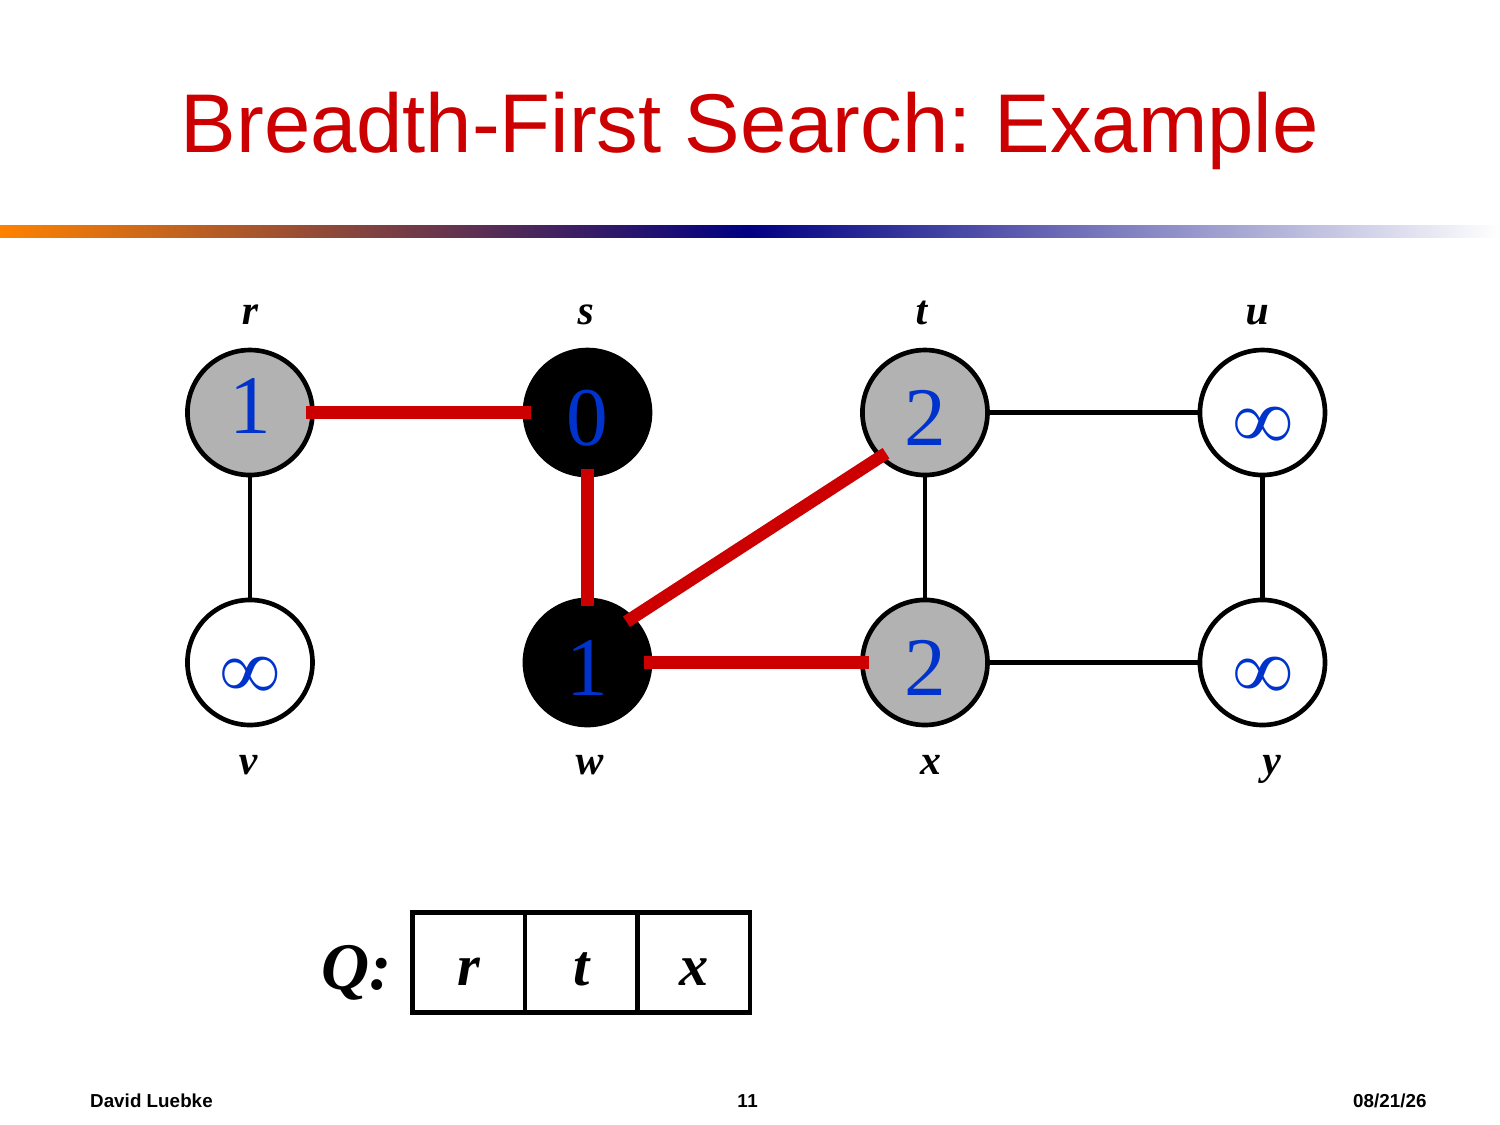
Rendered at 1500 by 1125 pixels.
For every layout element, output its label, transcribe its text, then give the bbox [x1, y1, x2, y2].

text_box v [224, 725, 273, 791]
text_box w [560, 725, 619, 791]
text_box t [900, 275, 942, 341]
text_box 1 [187, 350, 313, 475]
text_box Q: [299, 912, 413, 1013]
text_box  [1200, 600, 1326, 725]
text_box r [413, 912, 524, 1013]
text_box  [1200, 350, 1326, 475]
text_box u [1230, 275, 1284, 341]
text_box David Luebke <number> 03/10/19 [75, 1074, 1426, 1125]
text_box s [562, 275, 609, 341]
text_box 2 [862, 600, 988, 725]
text_box r [227, 275, 273, 341]
text_box y [1247, 725, 1296, 791]
text_box x [637, 912, 750, 1013]
text_box 1 [524, 600, 650, 725]
title Breadth-First Search: Example [75, 37, 1426, 201]
text_box 0 [525, 350, 651, 475]
text_box  [187, 600, 313, 725]
text_box 2 [862, 350, 988, 475]
text_box x [905, 725, 956, 791]
text_box t [524, 912, 637, 1013]
